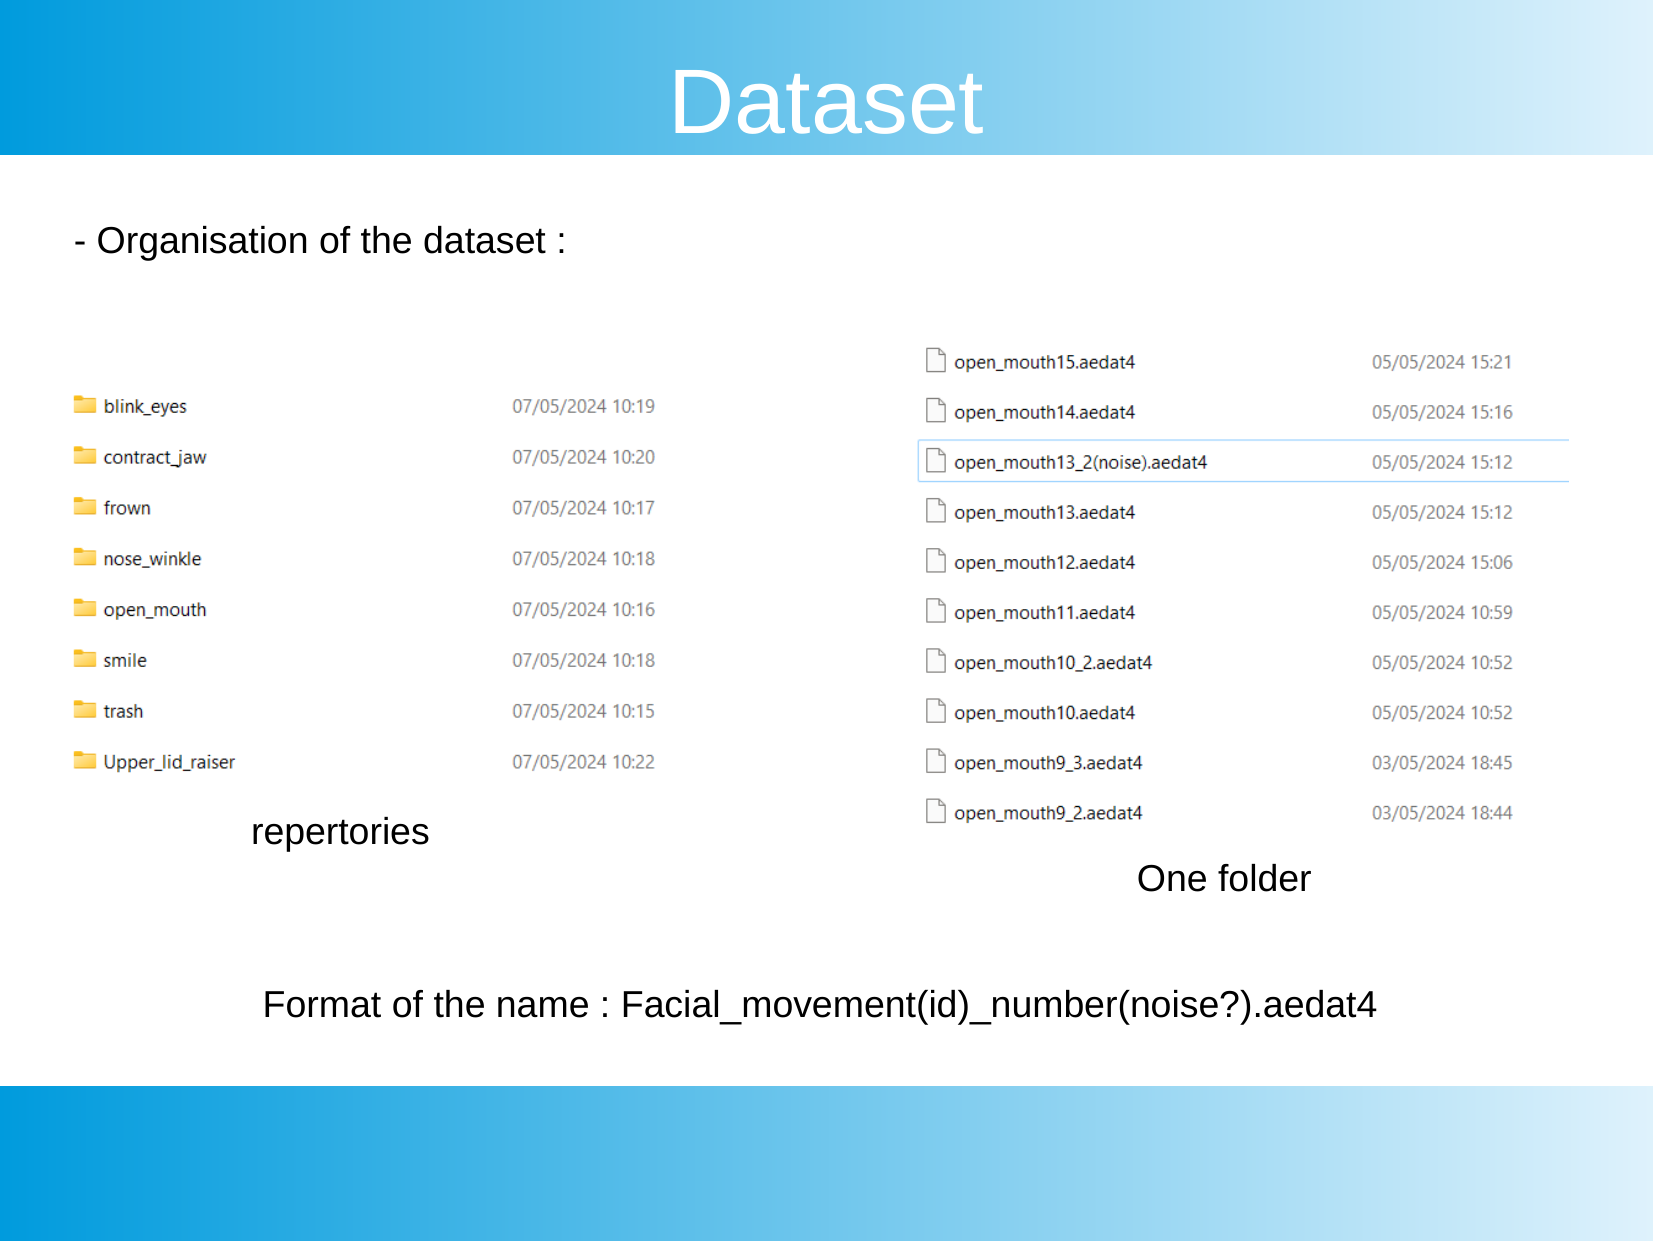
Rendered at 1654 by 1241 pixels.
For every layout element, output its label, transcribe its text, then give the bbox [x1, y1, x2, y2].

title Dataset [82, 49, 1571, 155]
text_box Format of the name : Facial_movement(id)_number(noise?).aedat4 [248, 976, 1465, 1075]
text_box One folder [1122, 850, 1347, 928]
picture [897, 332, 1569, 839]
text_box - Organisation of the dataset : [59, 212, 1182, 290]
picture [43, 377, 686, 782]
text_box repertories [236, 803, 473, 881]
